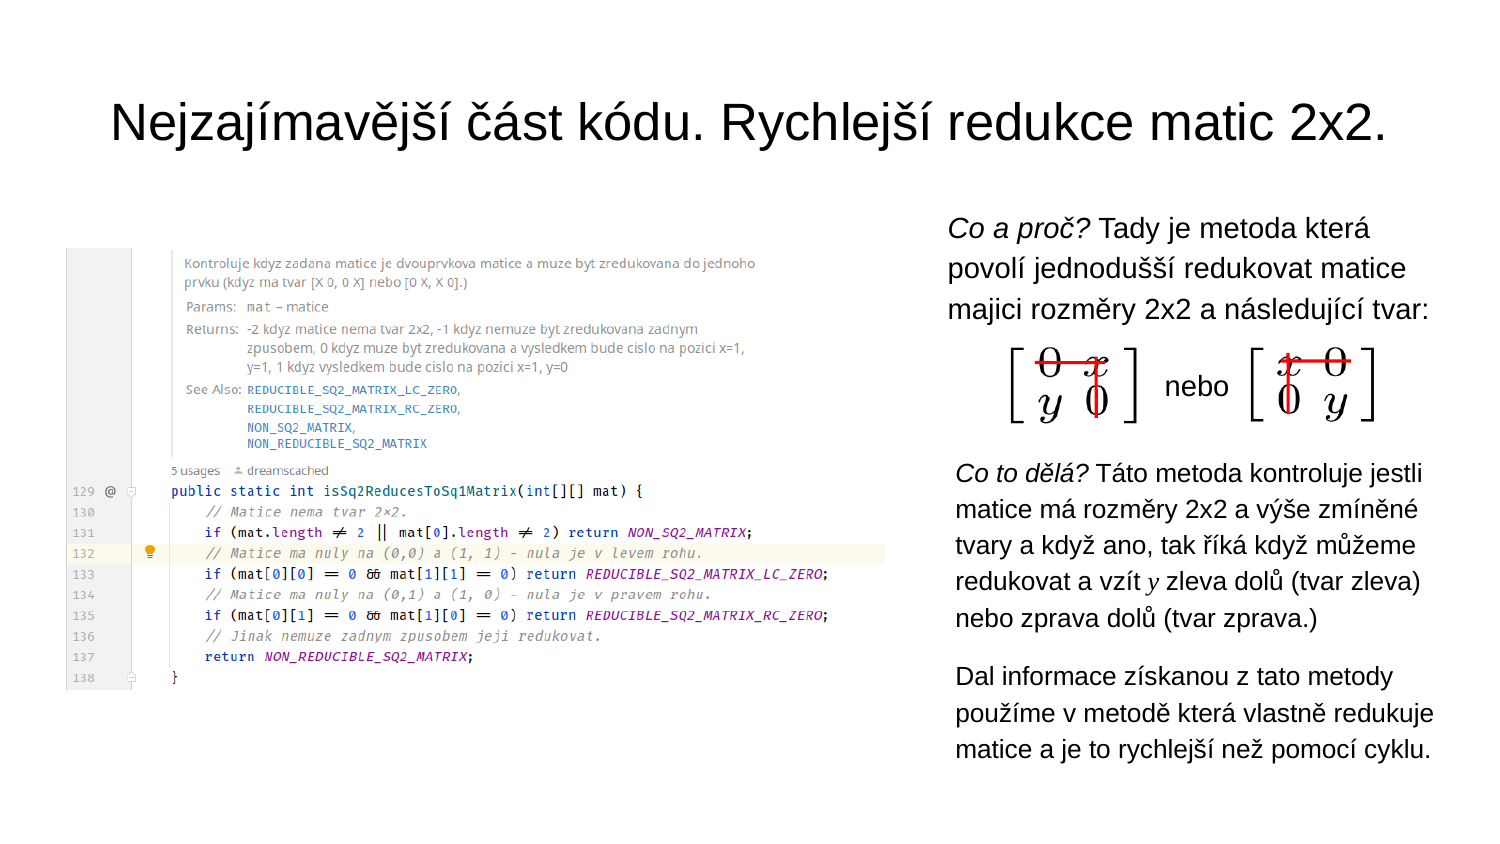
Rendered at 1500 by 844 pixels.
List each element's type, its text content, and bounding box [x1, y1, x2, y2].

list Co to dělá? Táto metoda kontroluje jestli matice má rozměry 2x2 a výše zmíněné tvary a když ano, tak říká když můžeme redukovat a vzít y zleva dolů (tvar zleva) nebo zprava dolů (tvar zprava.) Dal informace získanou z tato metody použíme v metodě která vlastně redukuje matice a je to rychlejší než pomocí cyklu. [940, 436, 1457, 804]
text_box nebo [1149, 352, 1248, 418]
list Co a proč? Tady je metoda která povolí jednodušší redukovat matice majici rozměry 2x2 a následující tvar: [932, 189, 1449, 439]
picture [1239, 336, 1383, 436]
picture [66, 248, 885, 690]
title Nejzajímavější část kódu. Rychlejší redukce matic 2x2. [51, 72, 1449, 167]
picture [999, 338, 1150, 433]
